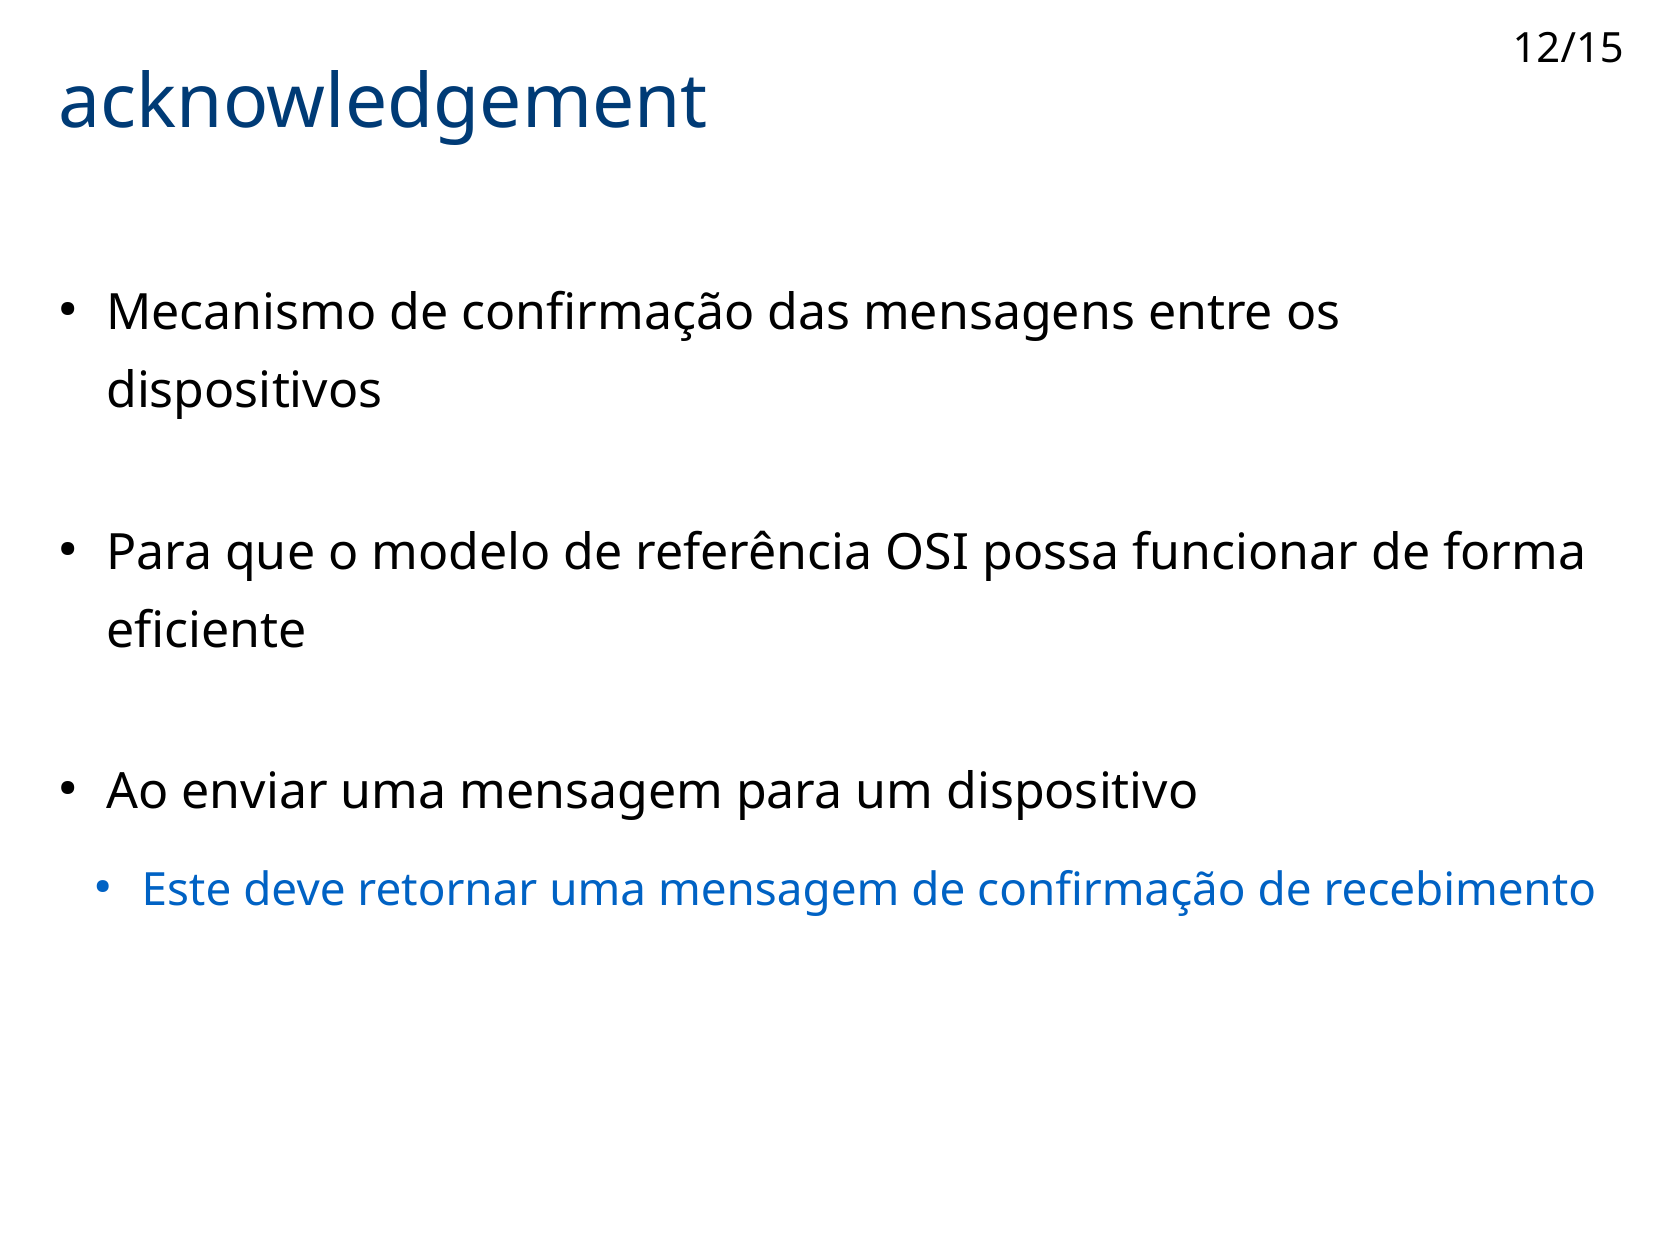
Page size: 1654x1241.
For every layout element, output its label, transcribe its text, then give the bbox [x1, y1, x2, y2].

title acknowledgement [59, 47, 1625, 166]
list Mecanismo de confirmação das mensagens entre os dispositivos Para que o modelo de referência OSI possa funcionar de forma eficiente Ao enviar uma mensagem para um dispositivo Este deve retornar uma mensagem de confirmação de recebimento [59, 265, 1625, 1211]
